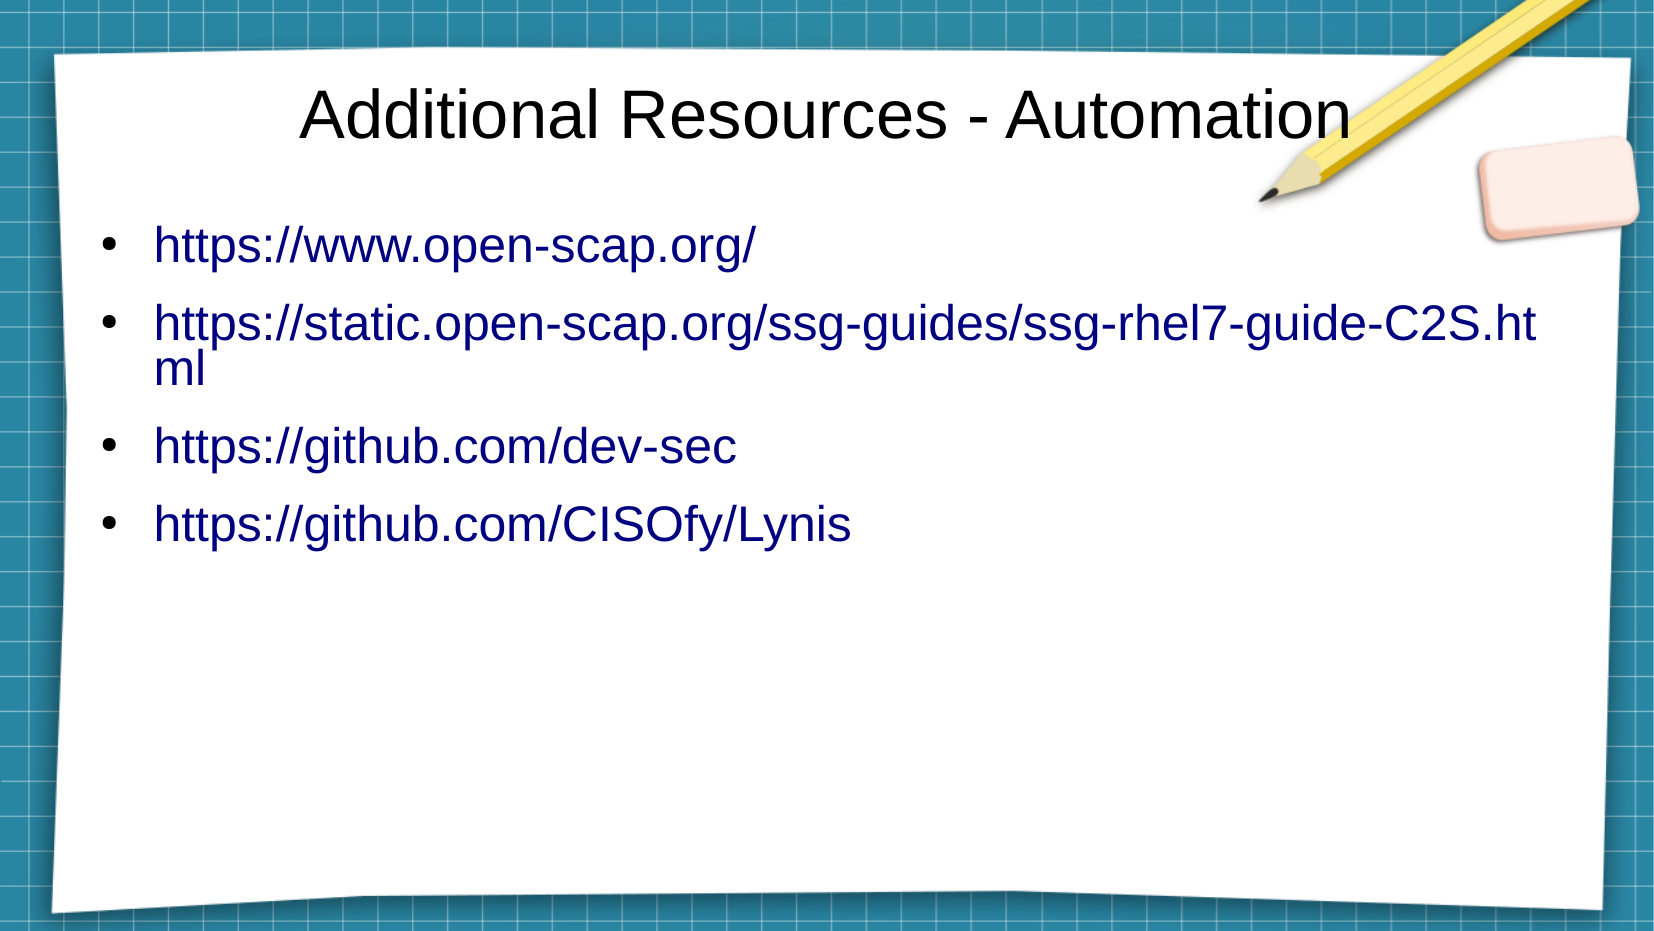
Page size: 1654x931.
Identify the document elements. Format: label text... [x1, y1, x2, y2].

list https://www.open-scap.org/ https://static.open-scap.org/ssg-guides/ssg-rhel7-guide-C2S.html https://github.com/dev-sec https://github.com/CISOfy/Lynis [82, 217, 1571, 758]
picture [0, 0, 1654, 931]
title Additional Resources - Automation [82, 37, 1571, 193]
